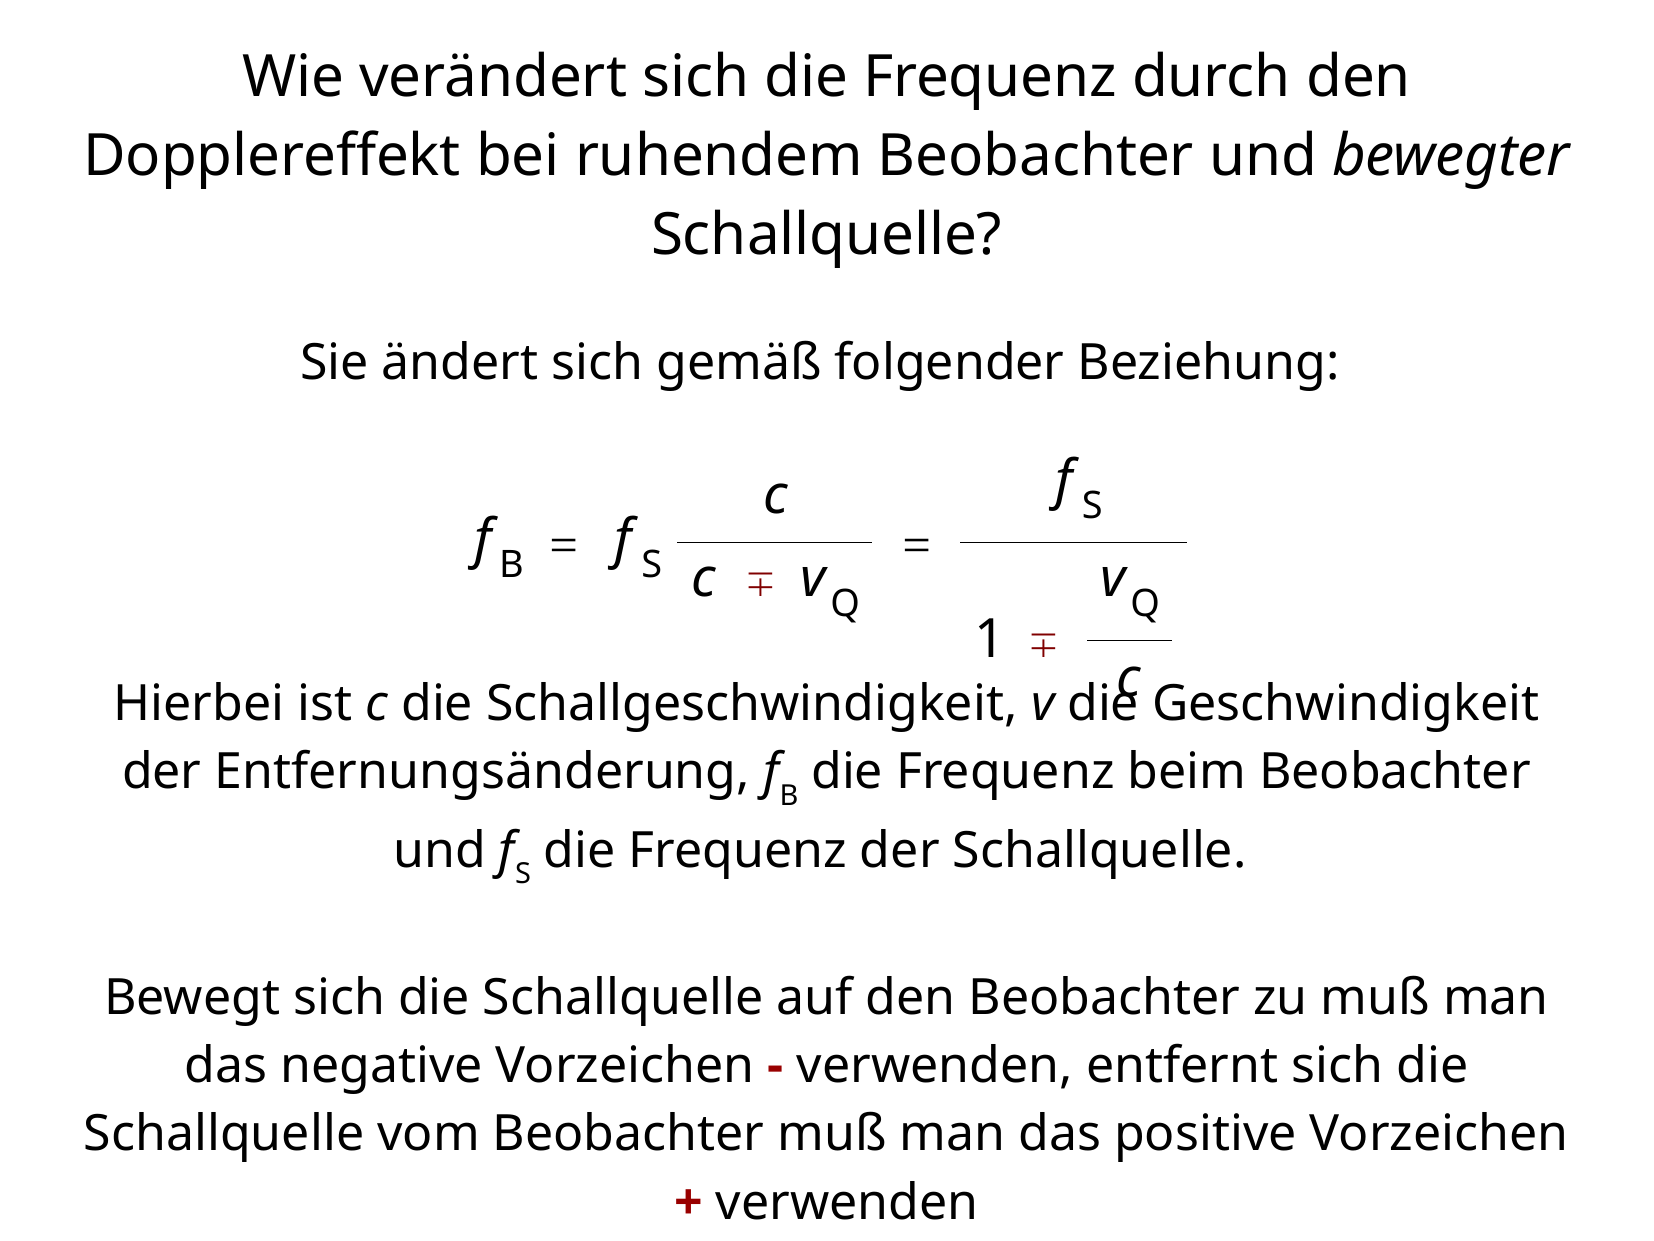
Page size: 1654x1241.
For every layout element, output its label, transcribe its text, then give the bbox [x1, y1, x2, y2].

chart [456, 446, 1197, 711]
title Wie verändert sich die Frequenz durch den Dopplereffekt bei ruhendem Beobachter und bewegter Schallquelle? [82, 49, 1571, 257]
subtitle Sie ändert sich gemäß folgender Beziehung: Hierbei ist c die Schallgeschwindigkeit, v die Geschwindigkeit der Entfernungsänderung, fB die Frequenz beim Beobachter und fS die Frequenz der Schallquelle. Bewegt sich die Schallquelle auf den Beobachter zu muß man das negative Vorzeichen - verwenden, entfernt sich die Schallquelle vom Beobachter muß man das positive Vorzeichen + verwenden [82, 376, 1571, 1183]
